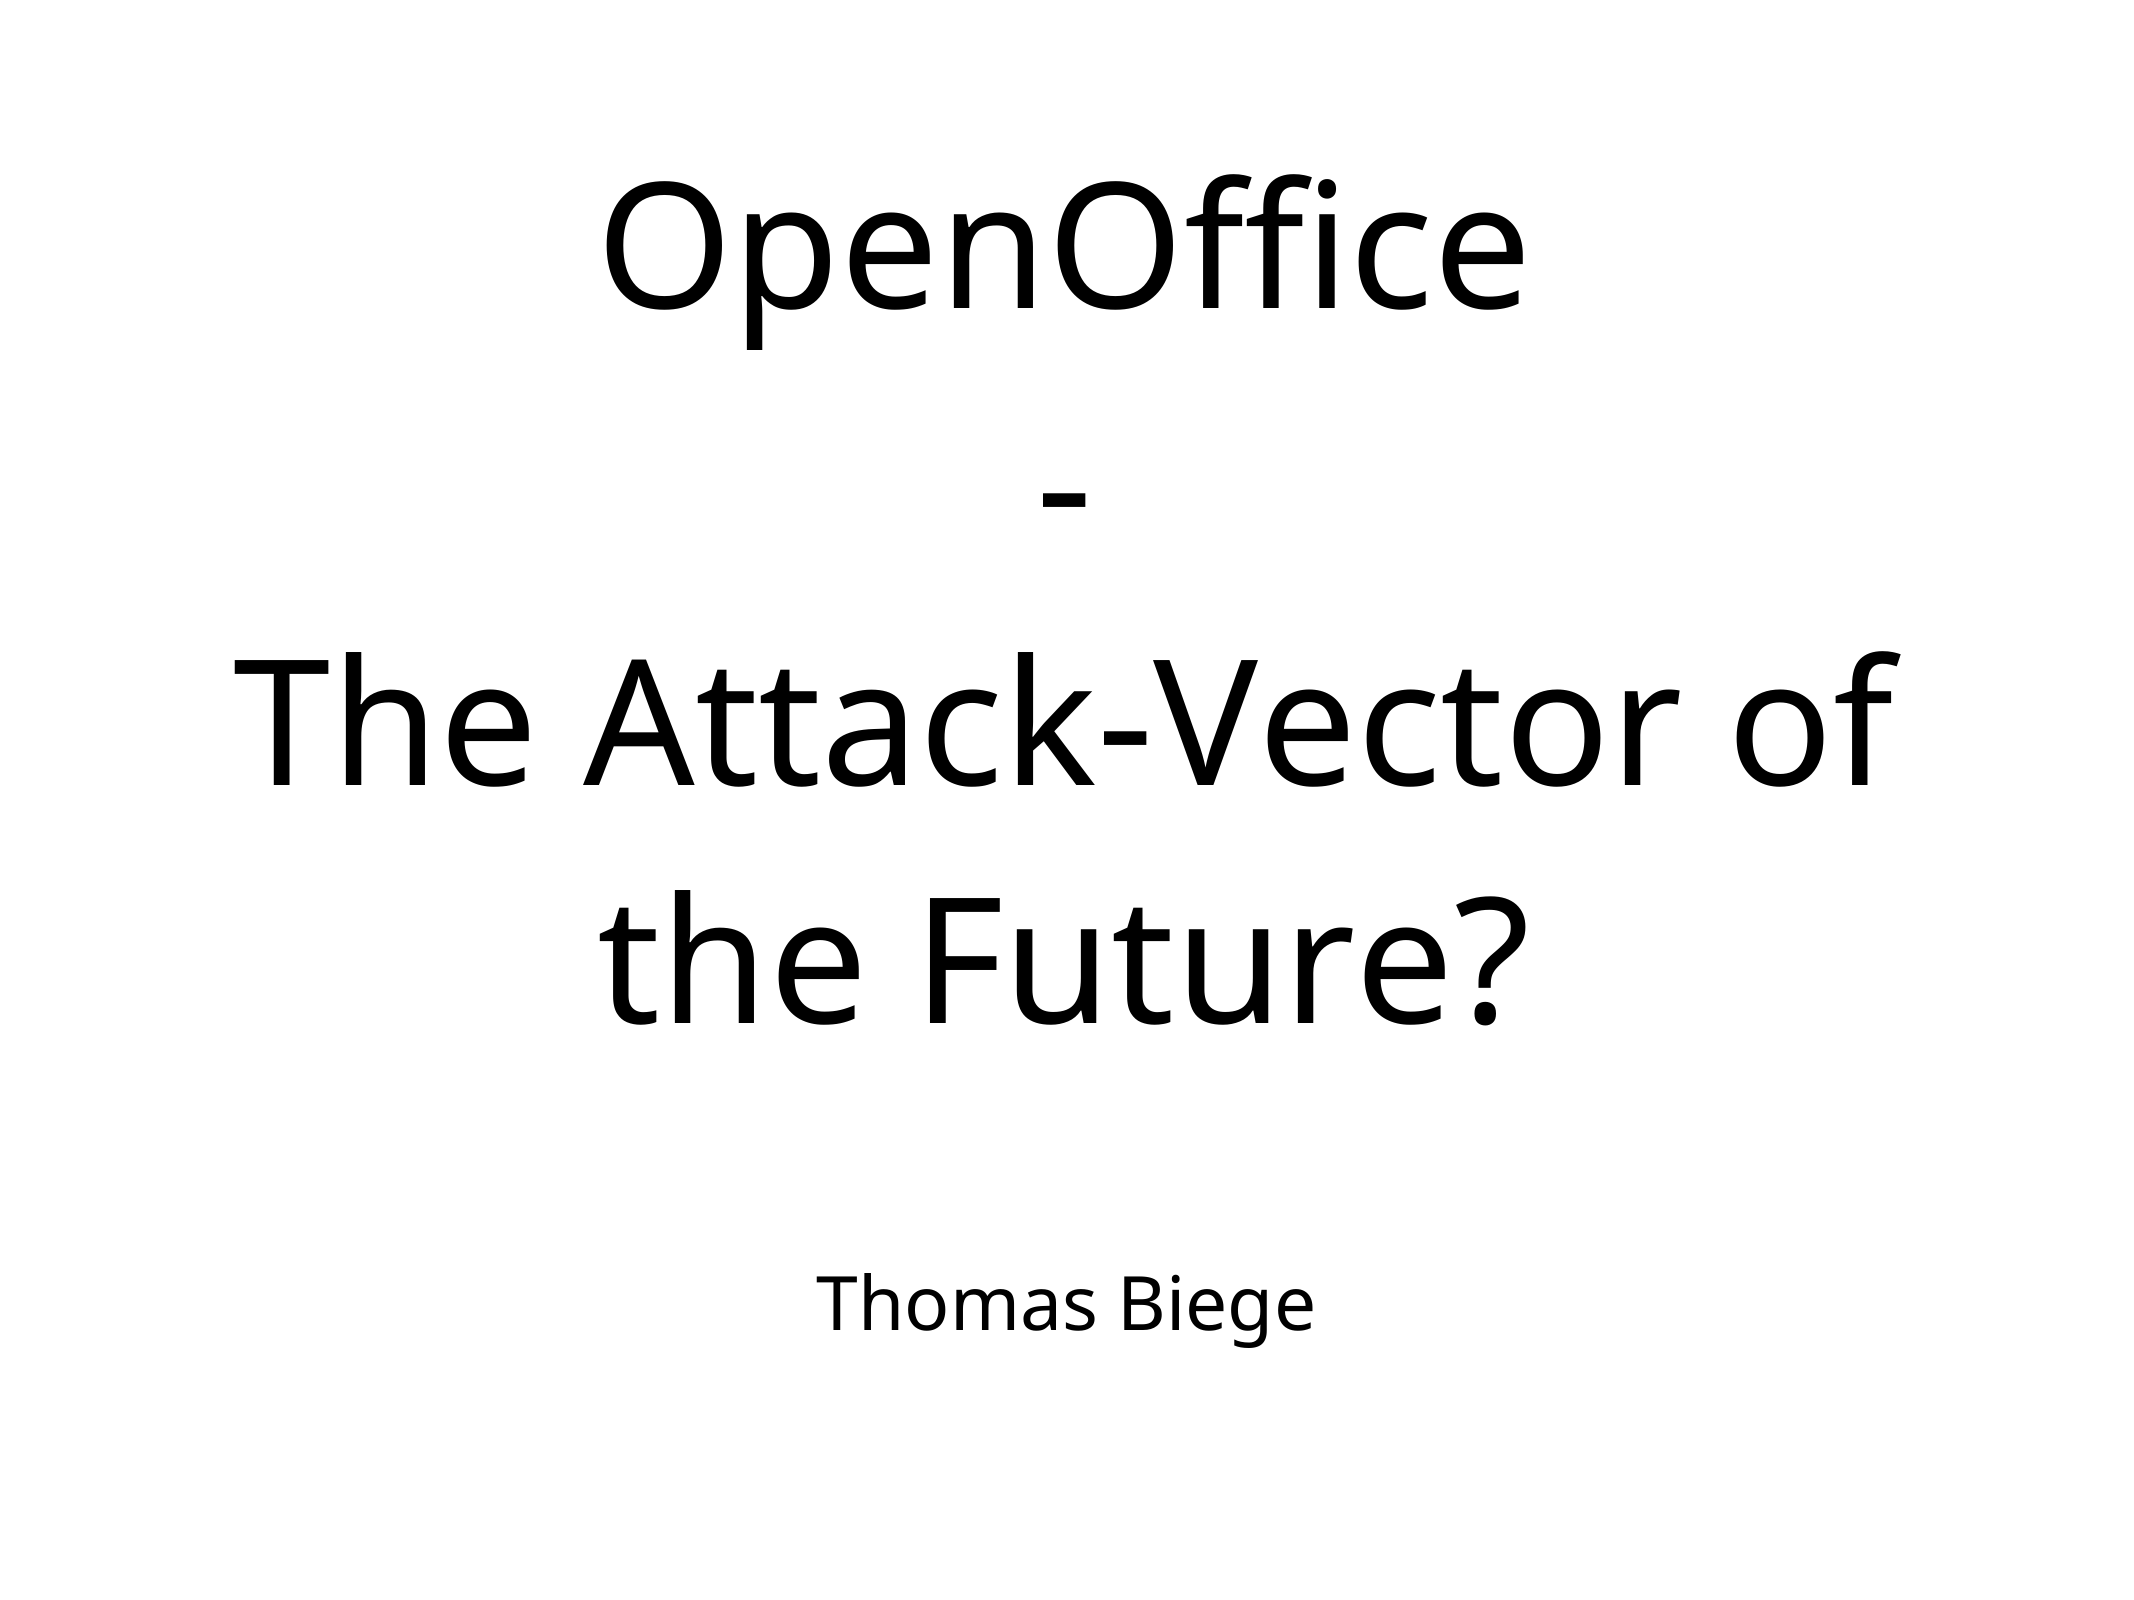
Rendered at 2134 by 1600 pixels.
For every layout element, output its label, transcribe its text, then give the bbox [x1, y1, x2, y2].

list Thomas Biege [208, 1249, 1925, 1436]
title OpenOffice - The Attack-Vector of the Future? [208, 152, 1925, 1075]
